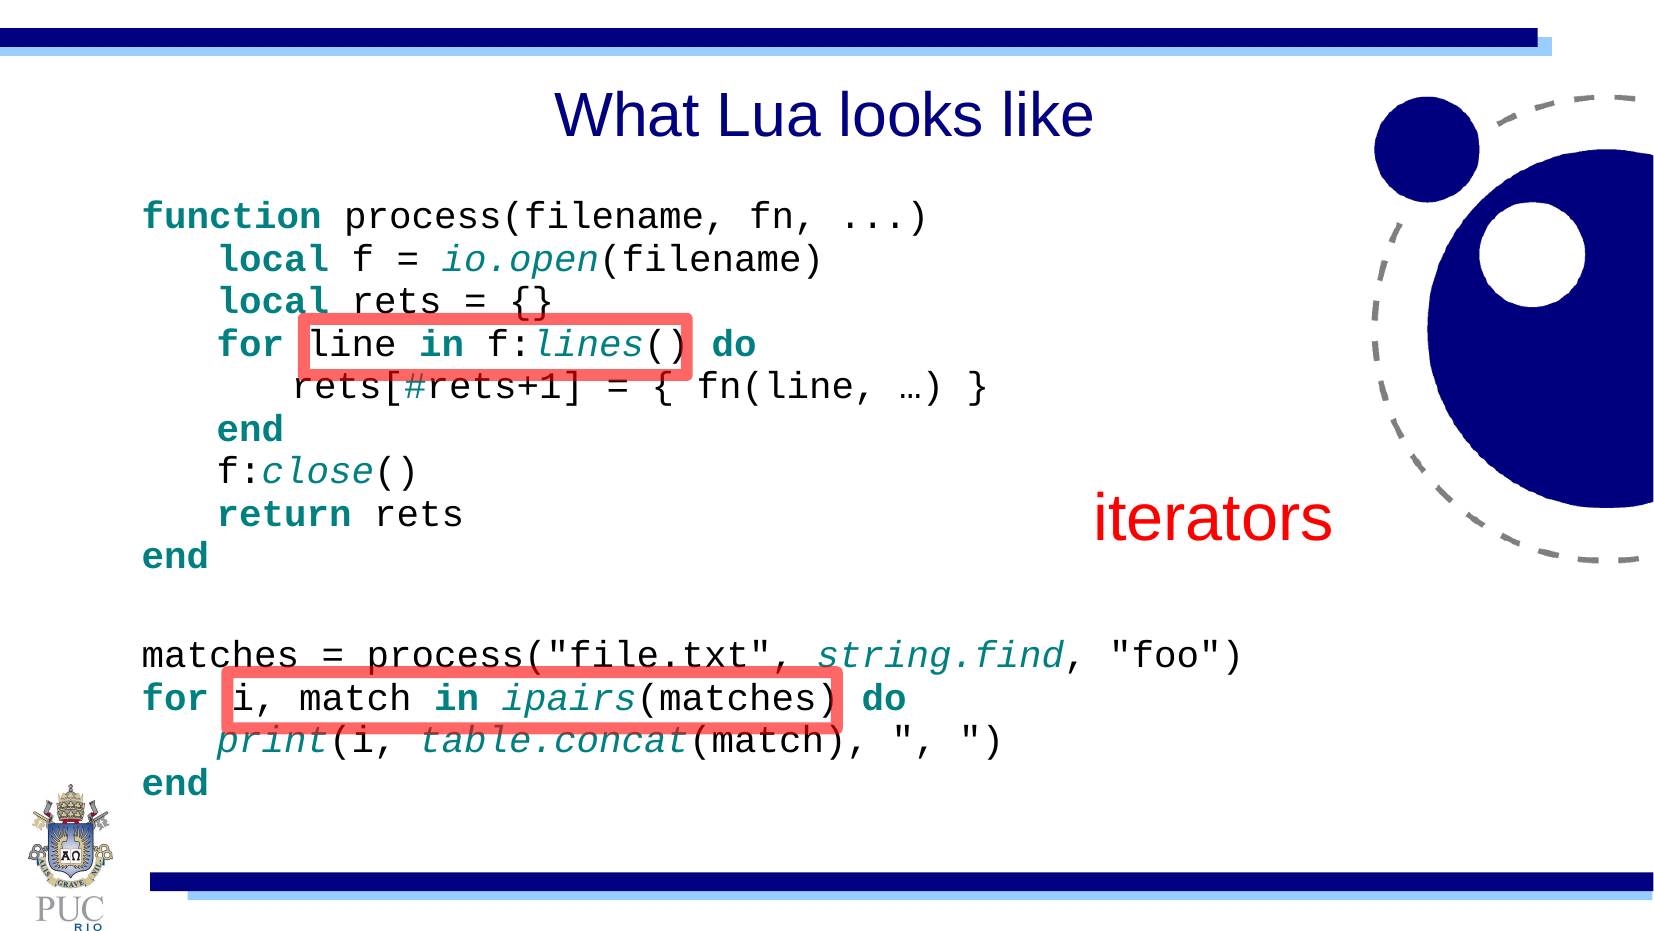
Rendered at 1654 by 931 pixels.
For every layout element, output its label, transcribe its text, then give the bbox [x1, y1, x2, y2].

picture [28, 784, 113, 931]
title What Lua looks like [37, 37, 1613, 193]
text_box iterators [1078, 472, 1347, 563]
picture [1347, 47, 1654, 582]
subtitle function process(filename, fn, ...) local f = io.open(filename) local rets = {} for line in f:lines() do rets[#rets+1] = { fn(line, …) } end f:close() return rets end matches = process("file.txt", string.find, "foo") for i, match in ipairs(matches) do print(i, table.concat(match), ", ") end [141, 197, 1630, 807]
